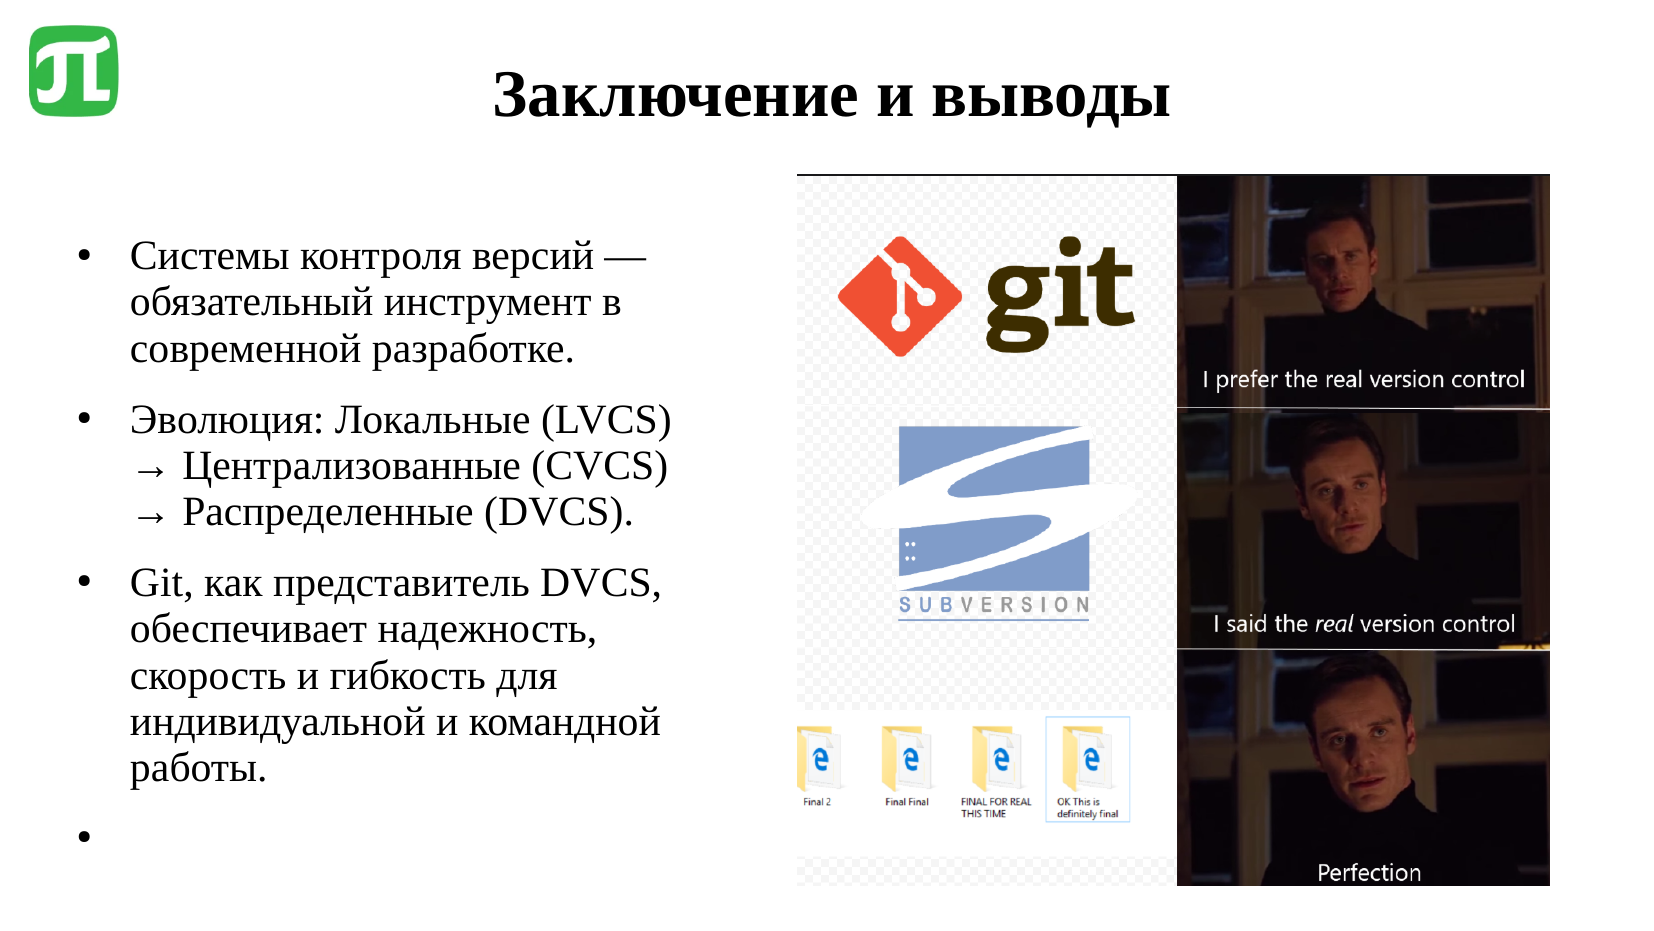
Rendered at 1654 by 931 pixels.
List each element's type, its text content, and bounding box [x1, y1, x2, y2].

picture [29, 25, 120, 119]
title Заключение и выводы [88, 29, 1577, 185]
picture [797, 174, 1550, 886]
list Системы контроля версий — обязательный инструмент в современной разработке. Эволюция: Локальные (LVCS) → Централизованные (CVCS) → Распределенные (DVCS). Git, как представитель DVCS, обеспечивает надежность, скорость и гибкость для индивидуальной и командной работы. [59, 232, 715, 931]
